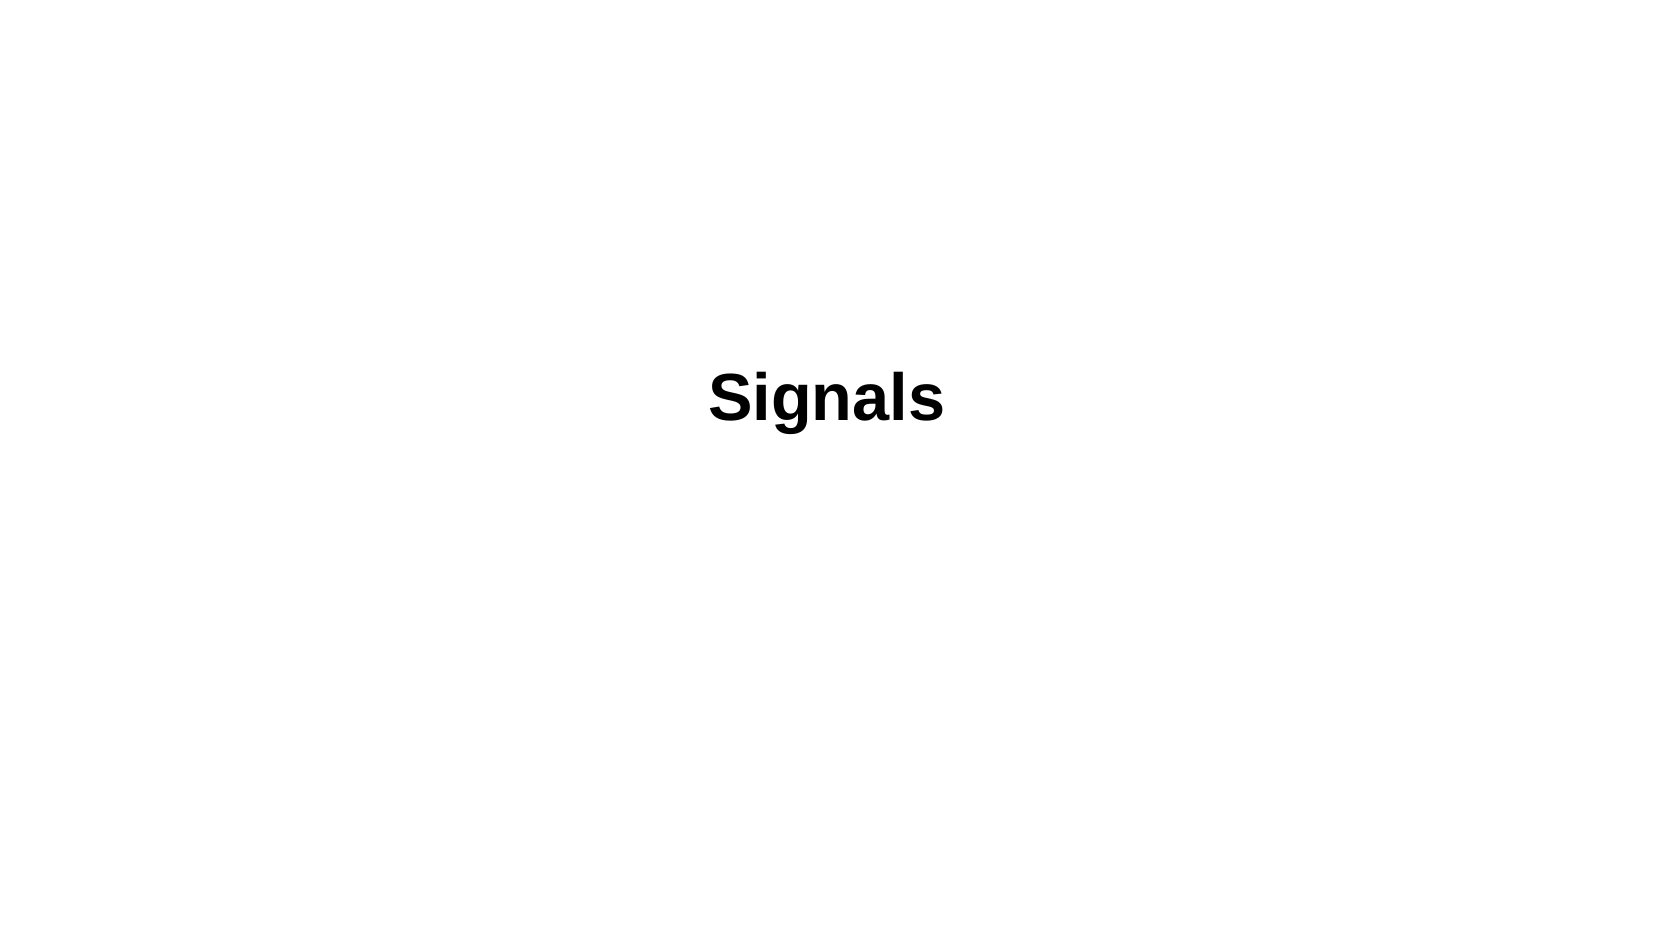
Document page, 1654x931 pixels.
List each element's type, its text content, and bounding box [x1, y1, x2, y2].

subtitle Signals [82, 37, 1571, 758]
